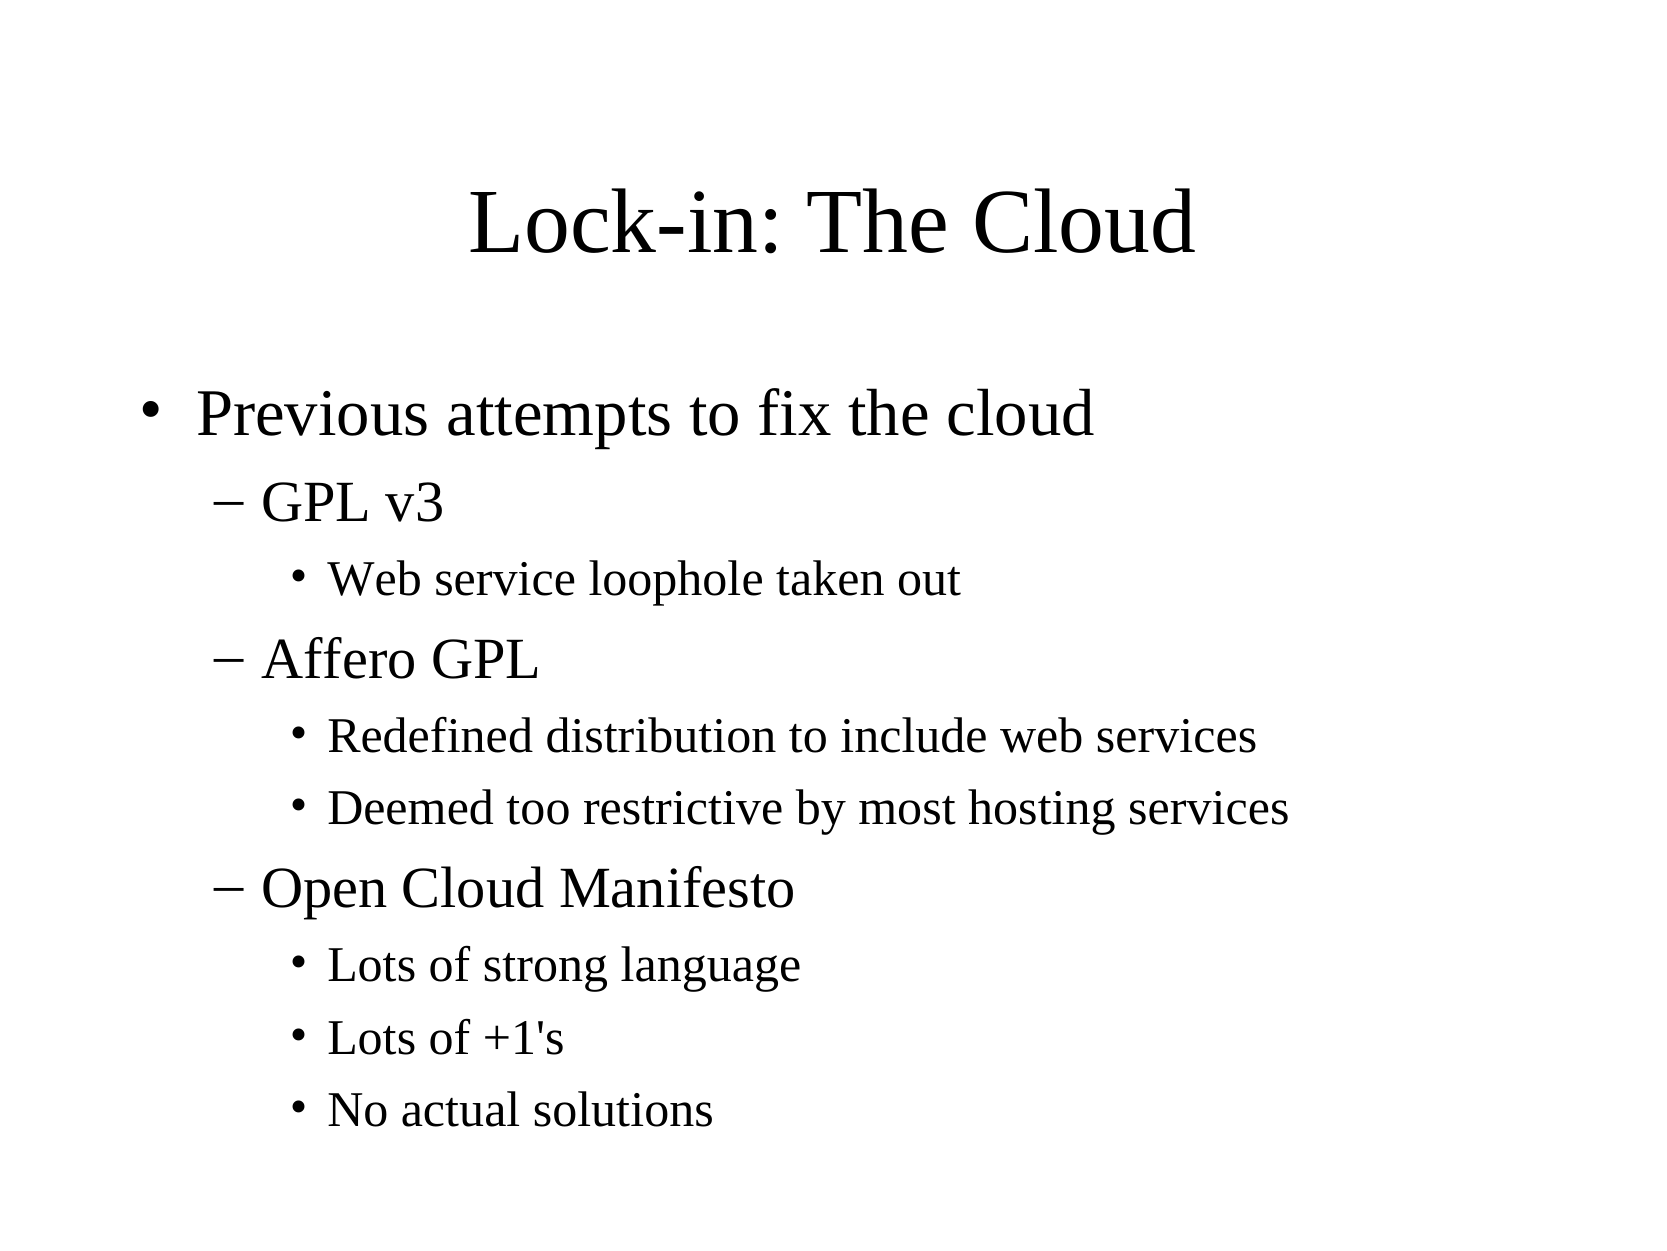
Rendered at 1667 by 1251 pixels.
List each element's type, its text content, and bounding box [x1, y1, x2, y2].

title Lock-in: The Cloud [124, 110, 1542, 320]
list Previous attempts to fix the cloud GPL v3 Web service loophole taken out Affero GPL Redefined distribution to include web services Deemed too restrictive by most hosting services Open Cloud Manifesto Lots of strong language Lots of +1's No actual solutions [124, 360, 1542, 1230]
